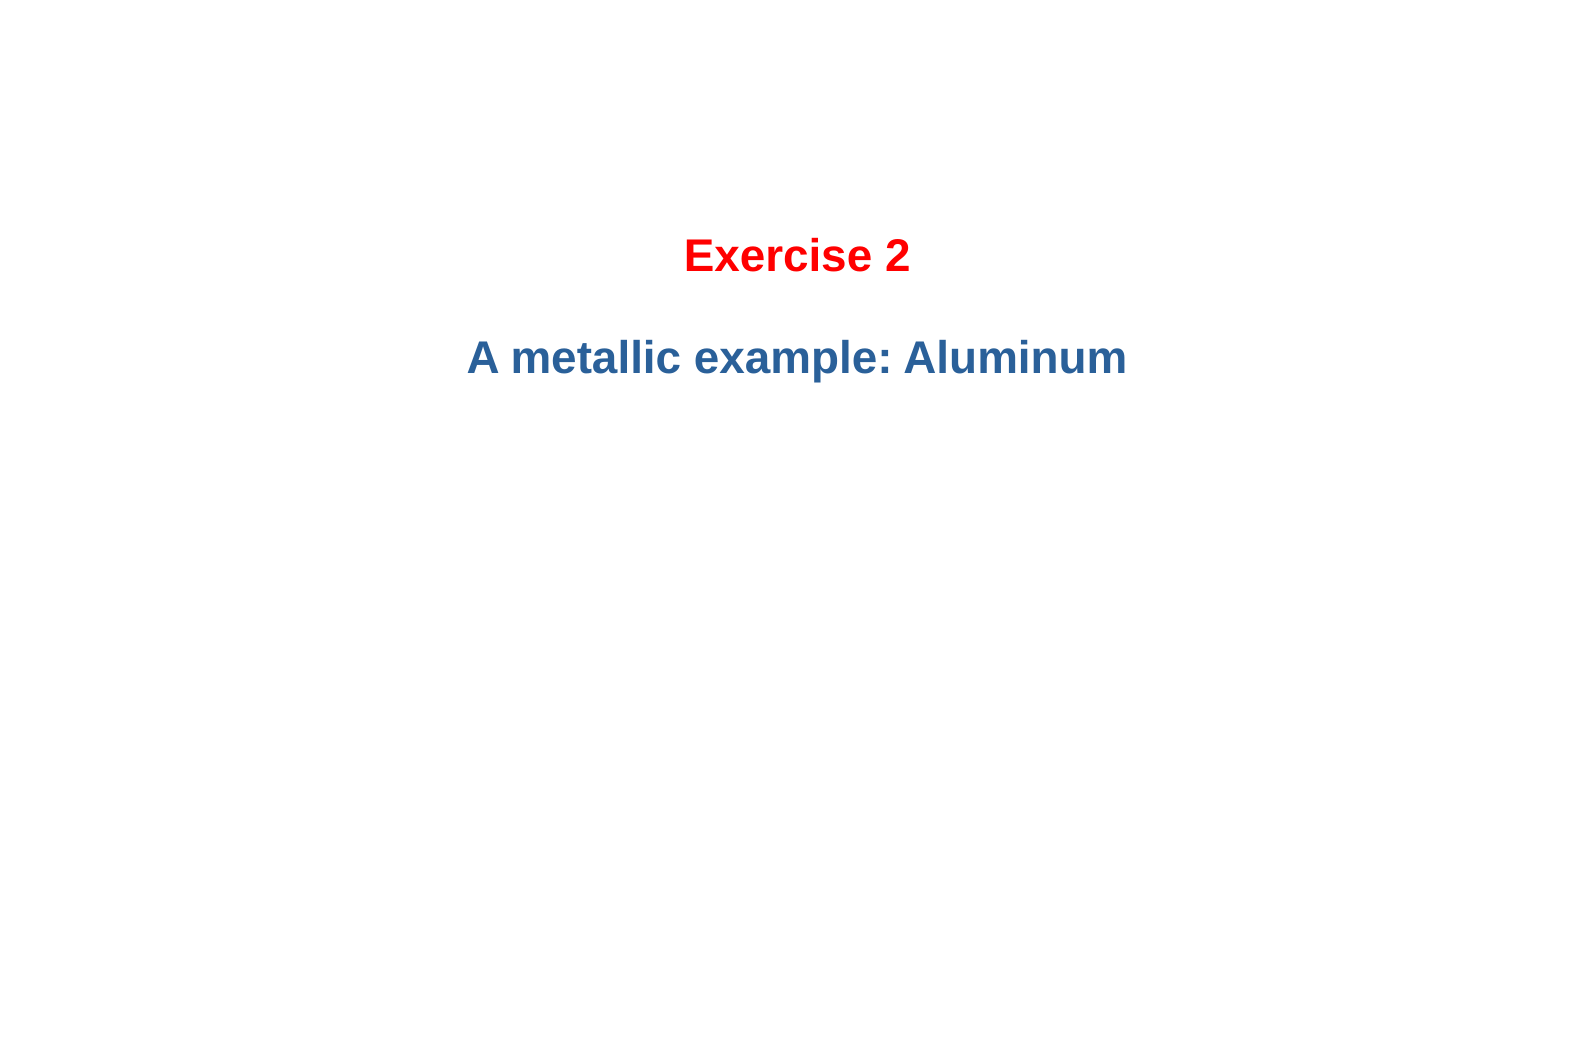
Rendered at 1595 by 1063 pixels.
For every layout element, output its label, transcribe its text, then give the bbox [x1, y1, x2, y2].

text_box A metallic example: Aluminum [207, 324, 1388, 400]
text_box Exercise 2 [207, 222, 1388, 299]
